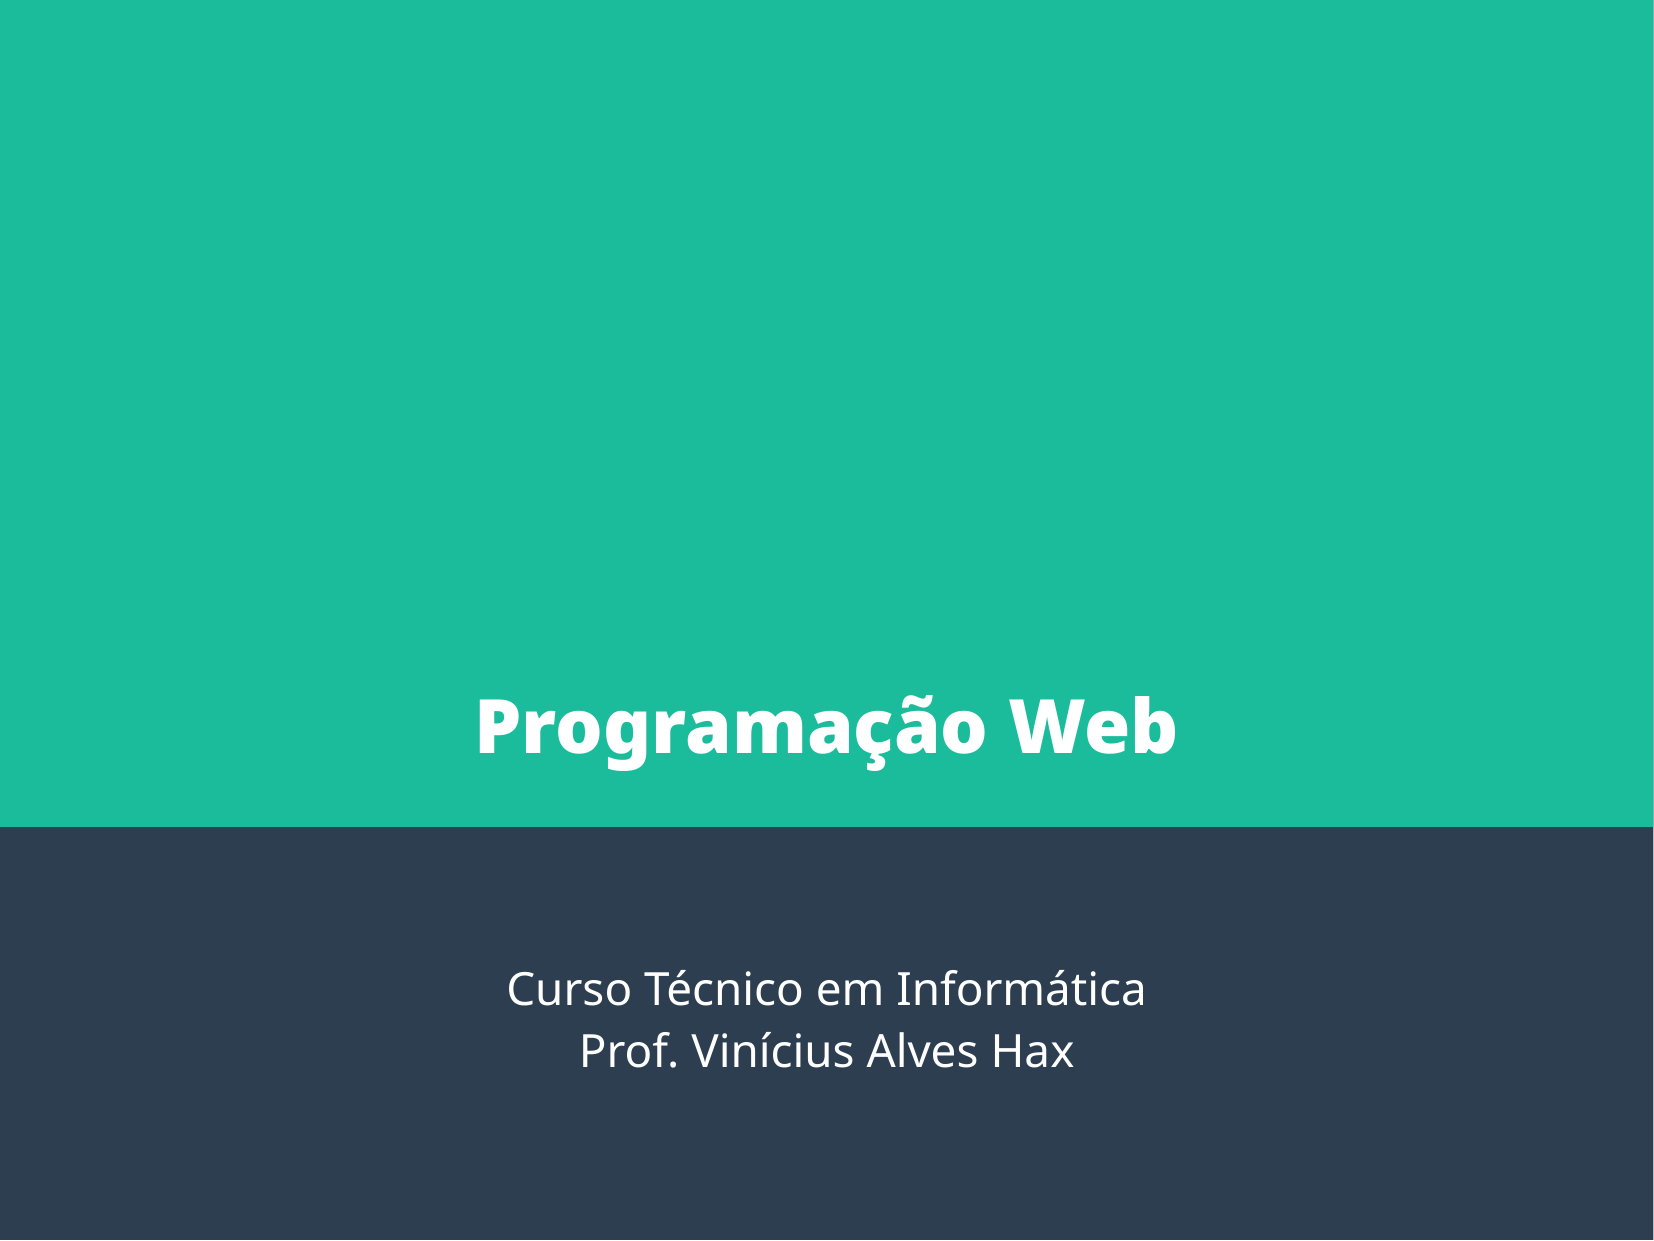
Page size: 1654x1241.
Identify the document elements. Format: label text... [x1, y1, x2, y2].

title Programação Web [59, 620, 1595, 778]
subtitle Curso Técnico em Informática Prof. Vinícius Alves Hax [59, 856, 1595, 1182]
